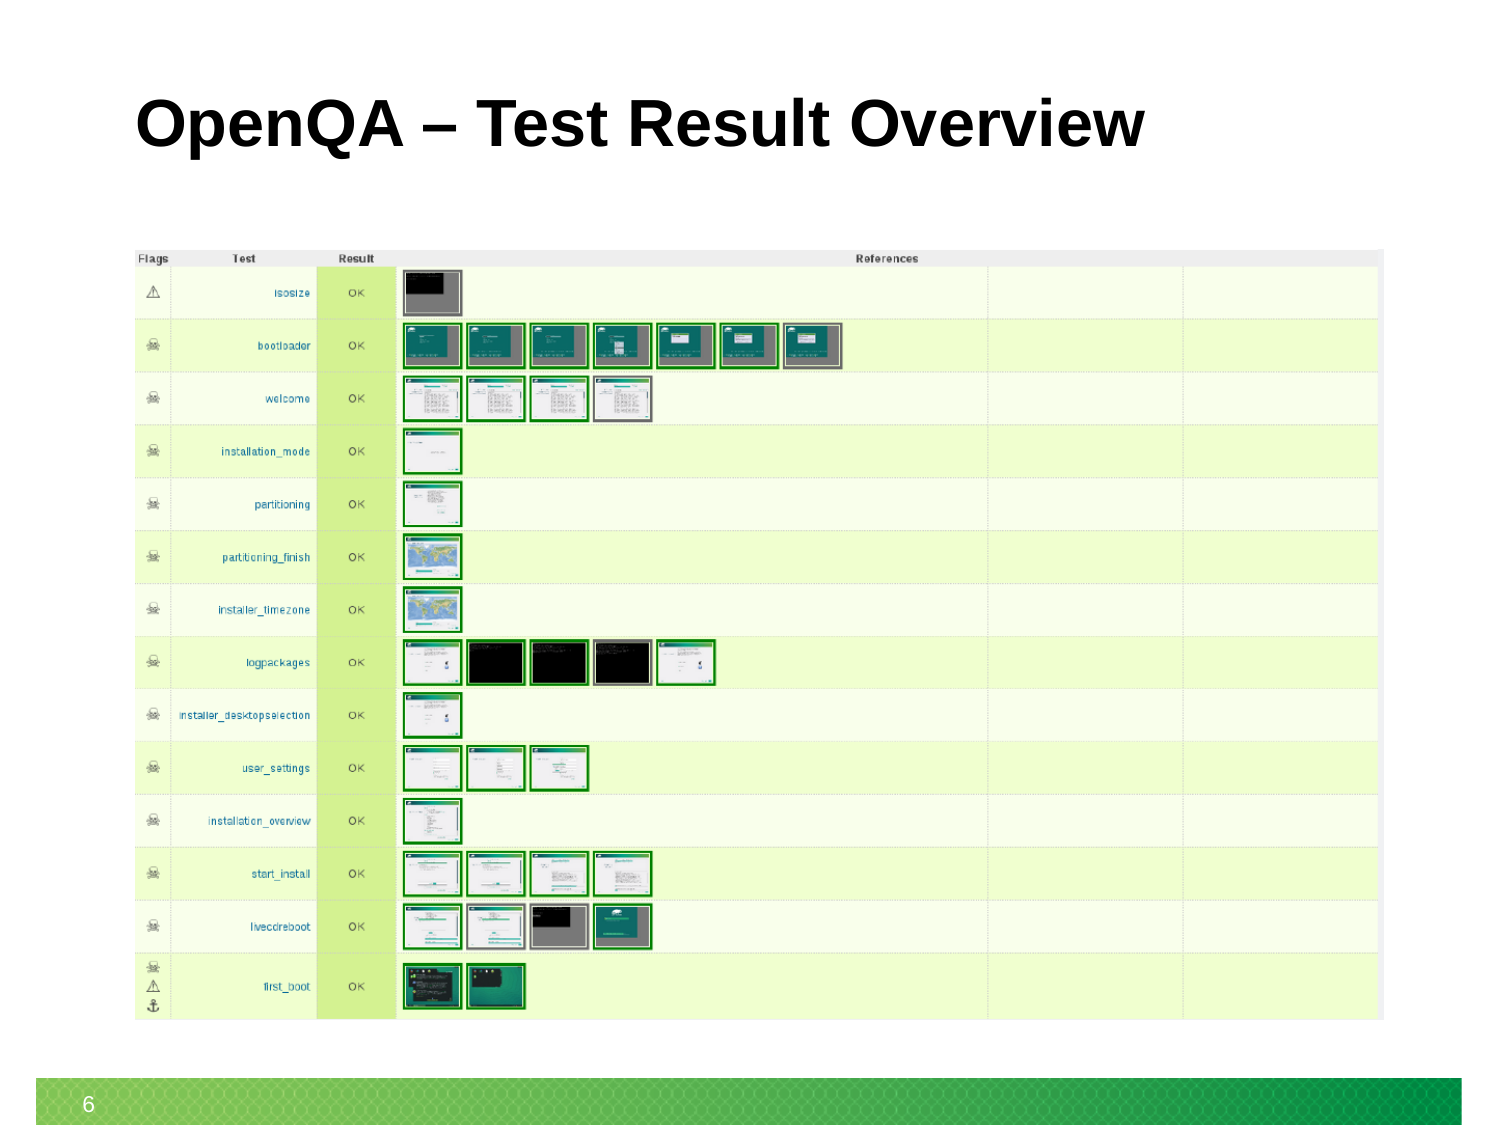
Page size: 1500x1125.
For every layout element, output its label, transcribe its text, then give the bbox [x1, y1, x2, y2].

picture [135, 249, 1384, 1021]
title OpenQA – Test Result Overview [135, 41, 1372, 204]
picture [36, 1078, 1462, 1125]
